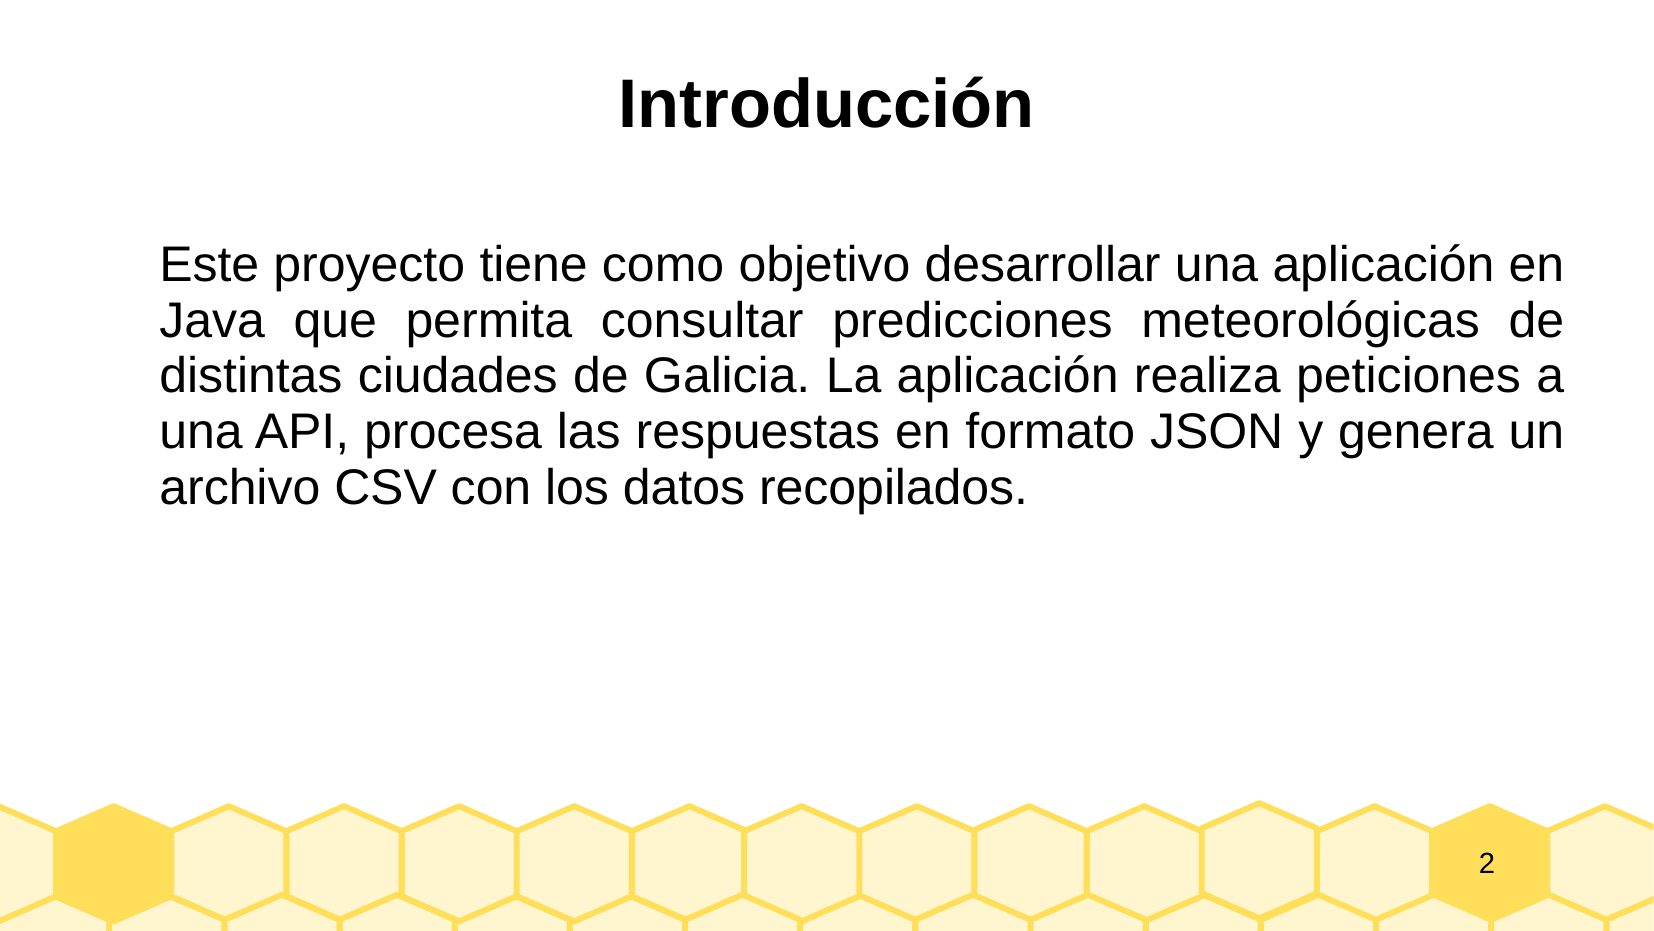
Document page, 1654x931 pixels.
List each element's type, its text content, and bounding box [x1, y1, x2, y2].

list Este proyecto tiene como objetivo desarrollar una aplicación en Java que permita consultar predicciones meteorológicas de distintas ciudades de Galicia. La aplicación realiza peticiones a una API, procesa las respuestas en formato JSON y genera un archivo CSV con los datos recopilados. [88, 236, 1565, 768]
title Introducción [88, 29, 1565, 178]
